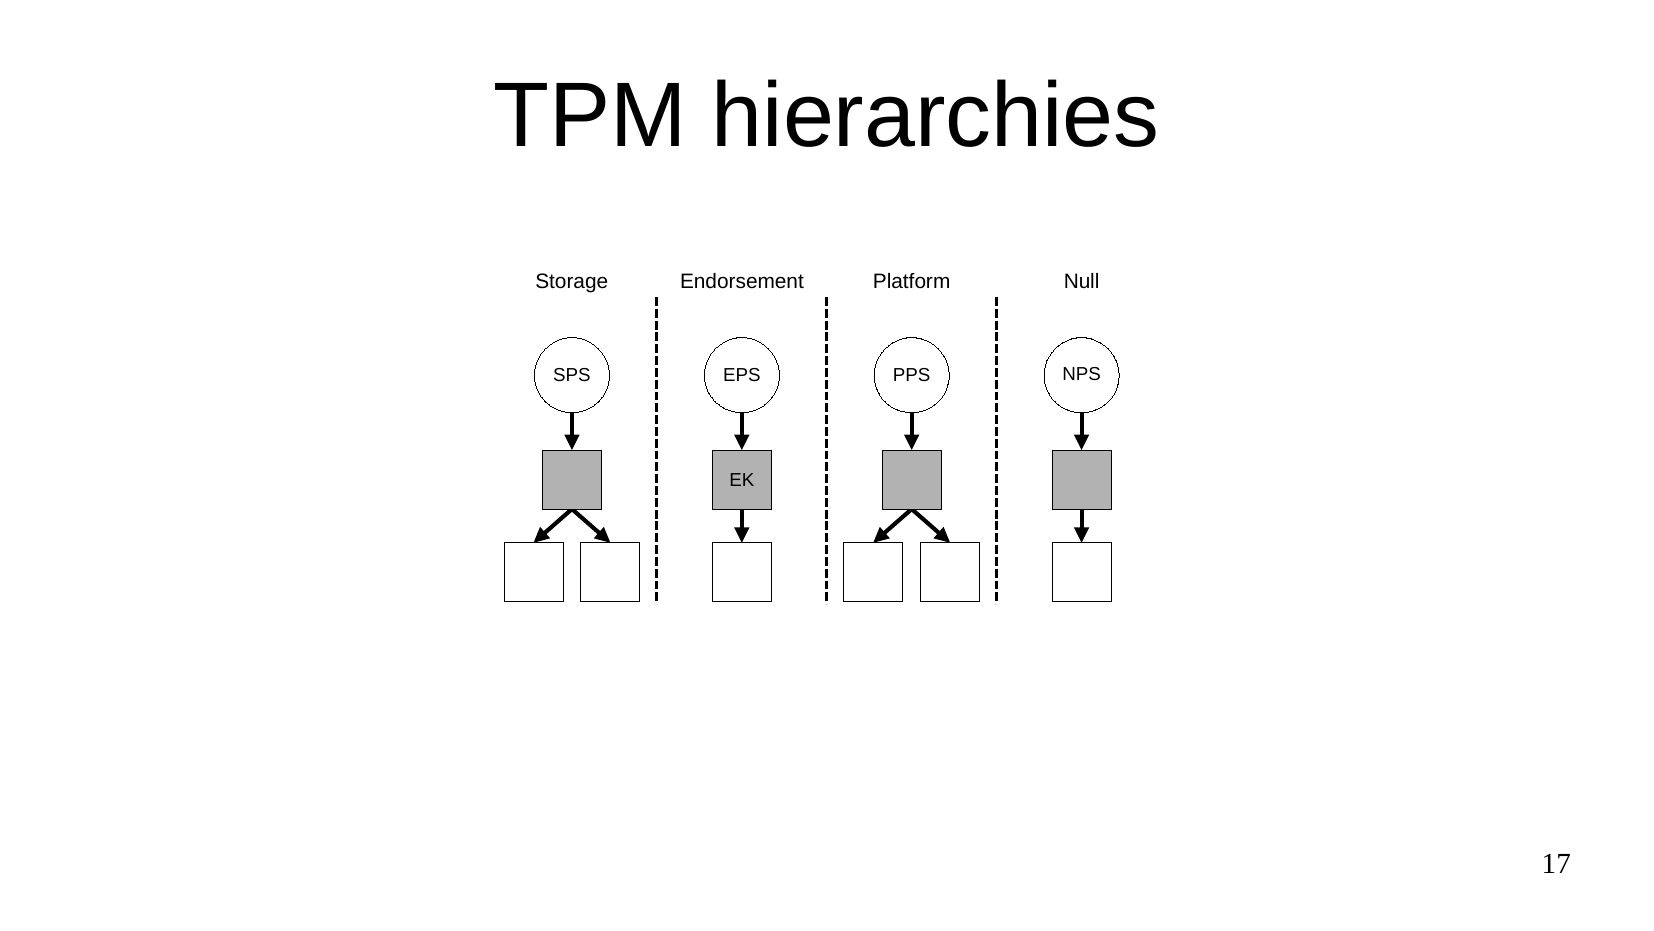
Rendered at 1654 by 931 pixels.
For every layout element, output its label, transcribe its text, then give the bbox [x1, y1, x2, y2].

title TPM hierarchies [82, 37, 1571, 193]
text_box Storage [495, 261, 649, 301]
text_box Platform [834, 261, 989, 301]
text_box EK [712, 450, 772, 510]
text_box [882, 450, 942, 510]
text_box NPS [1044, 355, 1120, 395]
text_box [542, 450, 602, 510]
text_box Null [1004, 262, 1159, 301]
text_box Endorsement [665, 261, 819, 301]
text_box PPS [874, 355, 950, 395]
text_box [1052, 450, 1112, 510]
text_box SPS [534, 355, 610, 395]
text_box EPS [704, 355, 780, 395]
